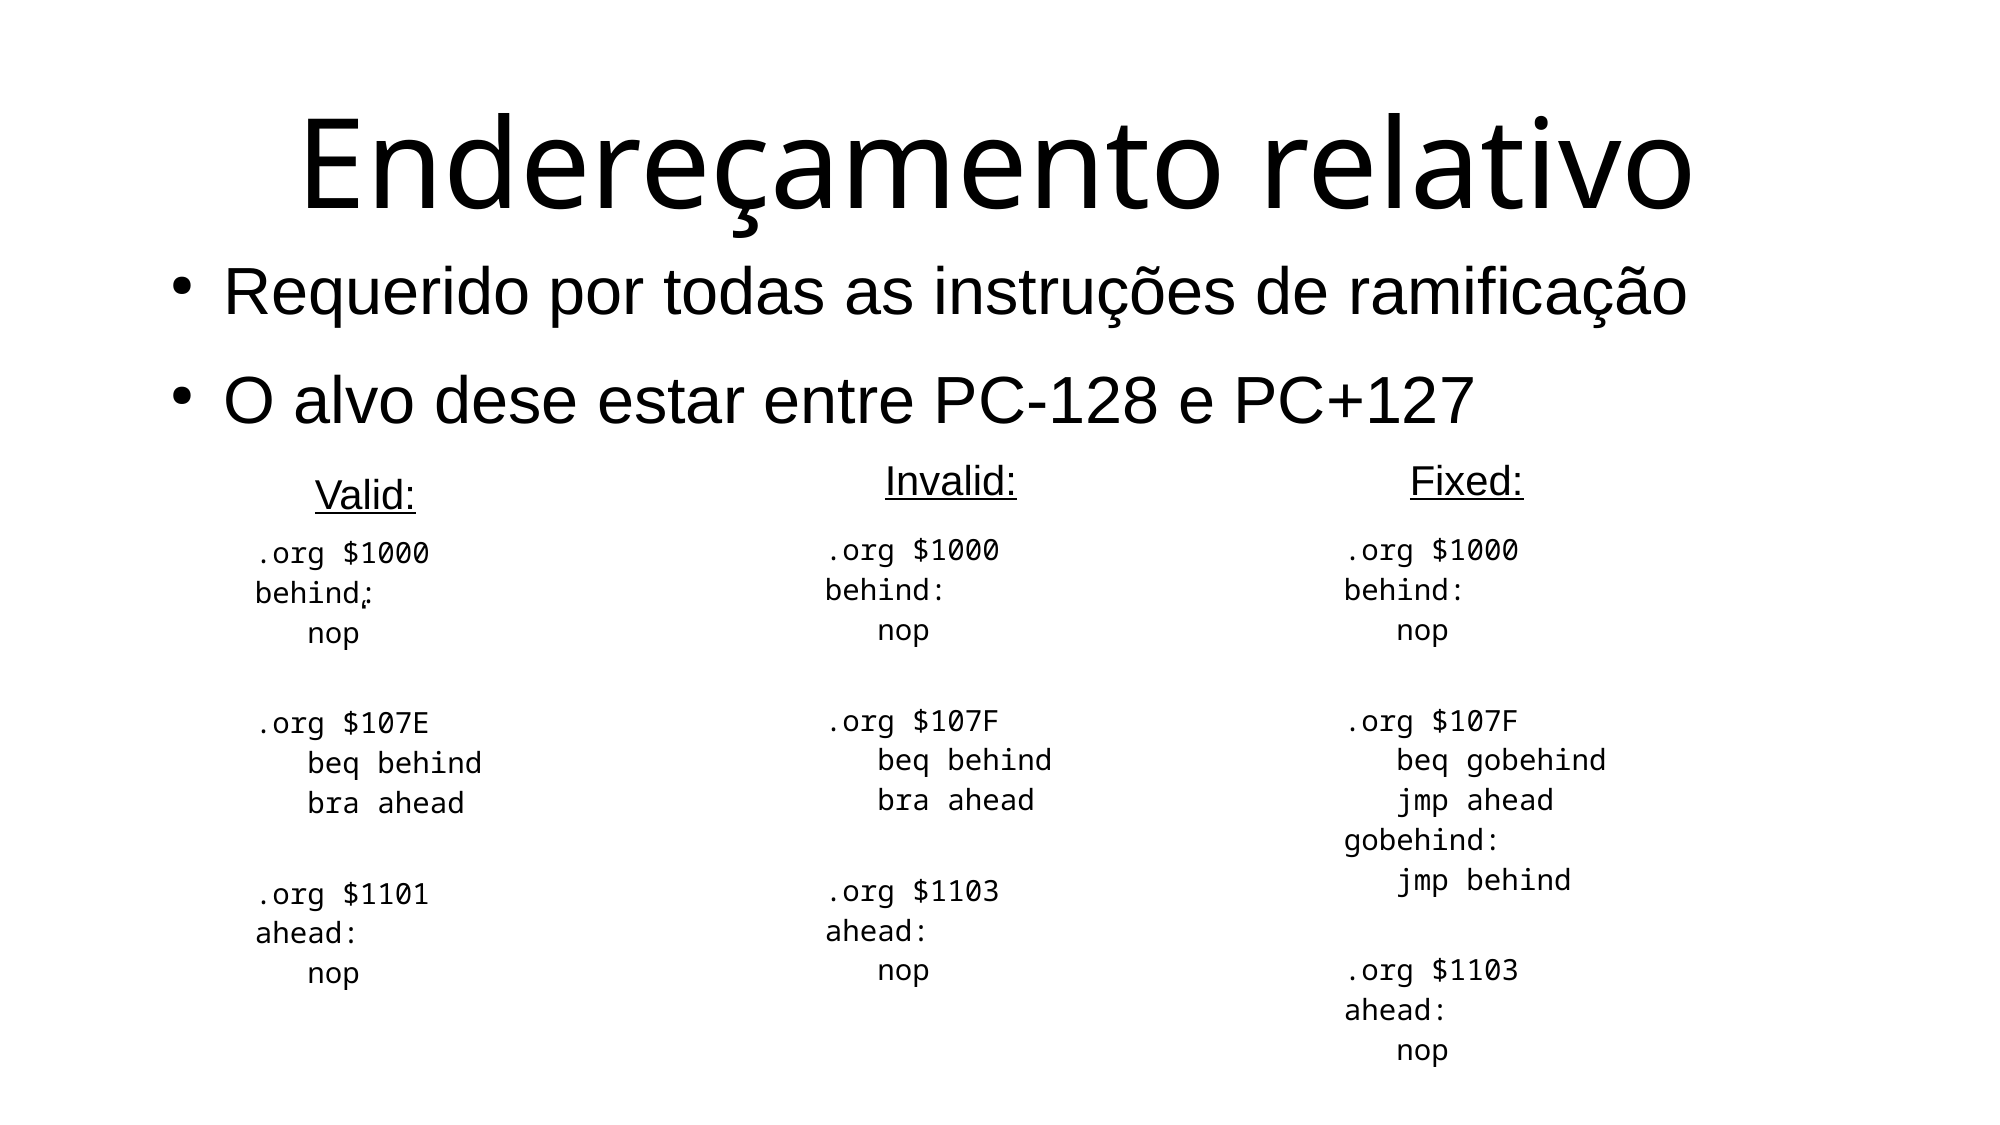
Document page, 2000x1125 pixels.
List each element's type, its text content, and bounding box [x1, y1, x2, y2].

text_box .org $1000 behind: nop .org $107E beq behind bra ahead .org $1101 ahead: nop [240, 525, 797, 1002]
text_box Fixed: [1395, 450, 1646, 522]
list Requerido por todas as instruções de ramificação O alvo dese estar entre PC-128 e PC+127 [137, 278, 1862, 466]
text_box .org $1000 behind: nop .org $107F beq gobehind jmp ahead gobehind: jmp behind .org $1103 ahead: nop [1329, 522, 1720, 1083]
text_box .org $1000 behind: nop .org $107F beq behind bra ahead .org $1103 ahead: nop [810, 522, 1201, 1081]
text_box Invalid: [870, 450, 1121, 522]
text_box ‘ [345, 585, 383, 642]
title Endereçamento relativo [30, 59, 1966, 278]
text_box Valid: [300, 464, 581, 540]
